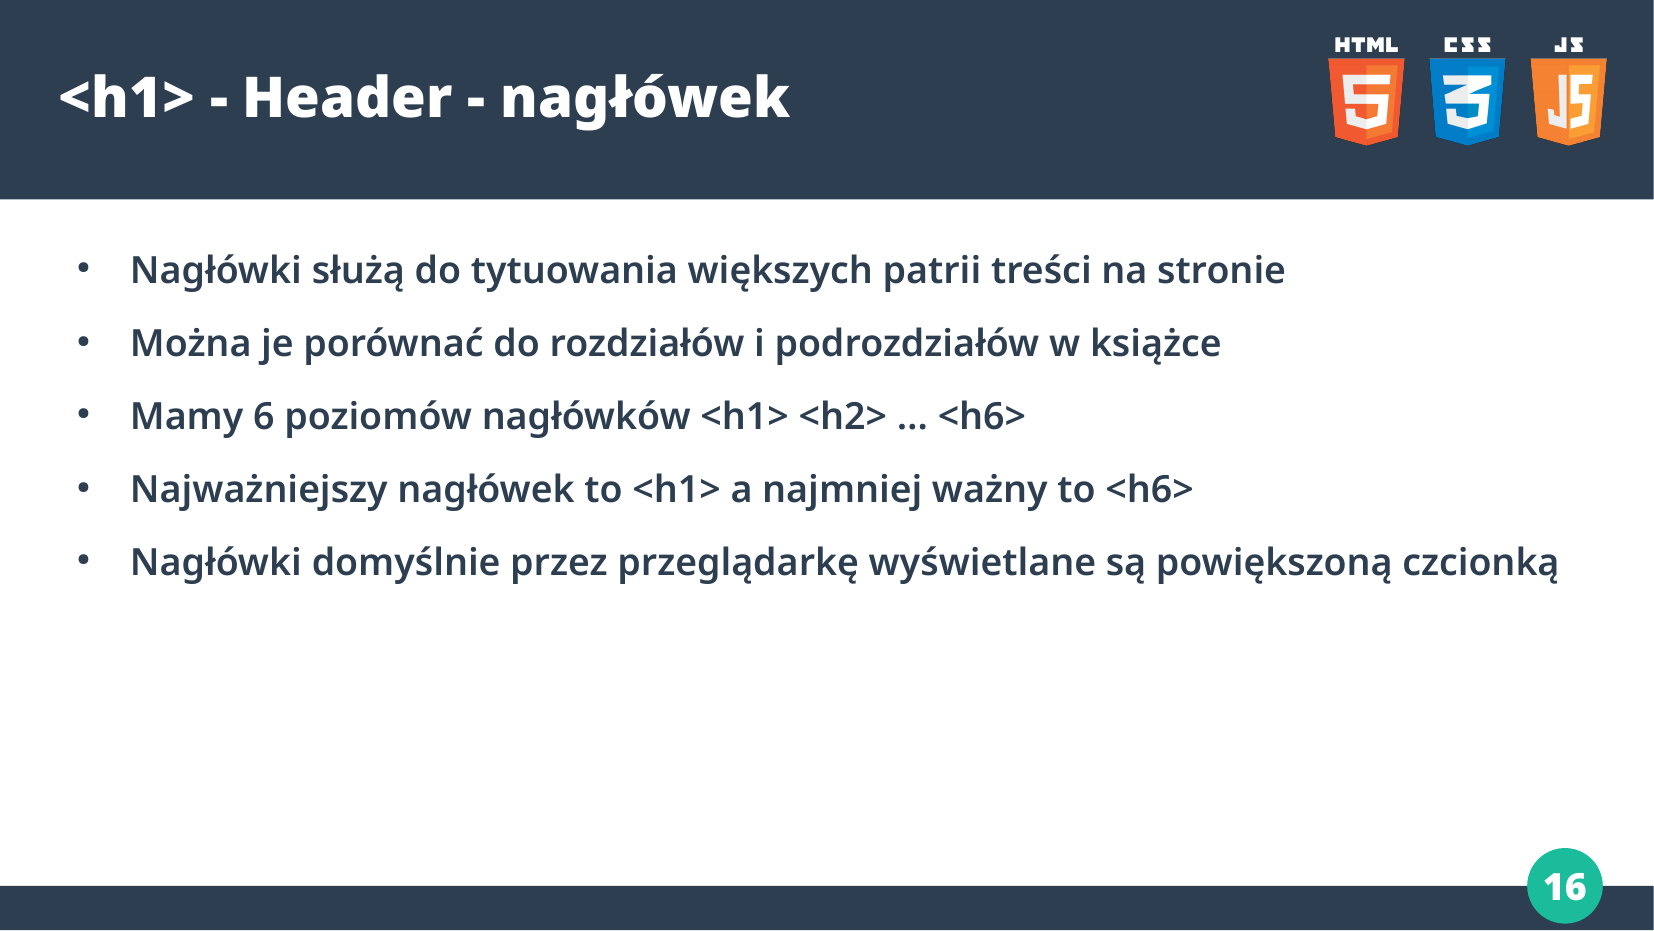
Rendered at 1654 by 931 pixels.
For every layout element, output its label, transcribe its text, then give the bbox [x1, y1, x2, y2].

picture [1328, 37, 1607, 146]
list Nagłówki służą do tytuowania większych patrii treści na stronie Można je porównać do rozdziałów i podrozdziałów w książce Mamy 6 poziomów nagłówków <h1> <h2> … <h6> Najważniejszy nagłówek to <h1> a najmniej ważny to <h6> Nagłówki domyślnie przez przeglądarkę wyświetlane są powiększoną czcionką [59, 243, 1595, 650]
title <h1> - Header - nagłówek [59, 37, 1595, 155]
